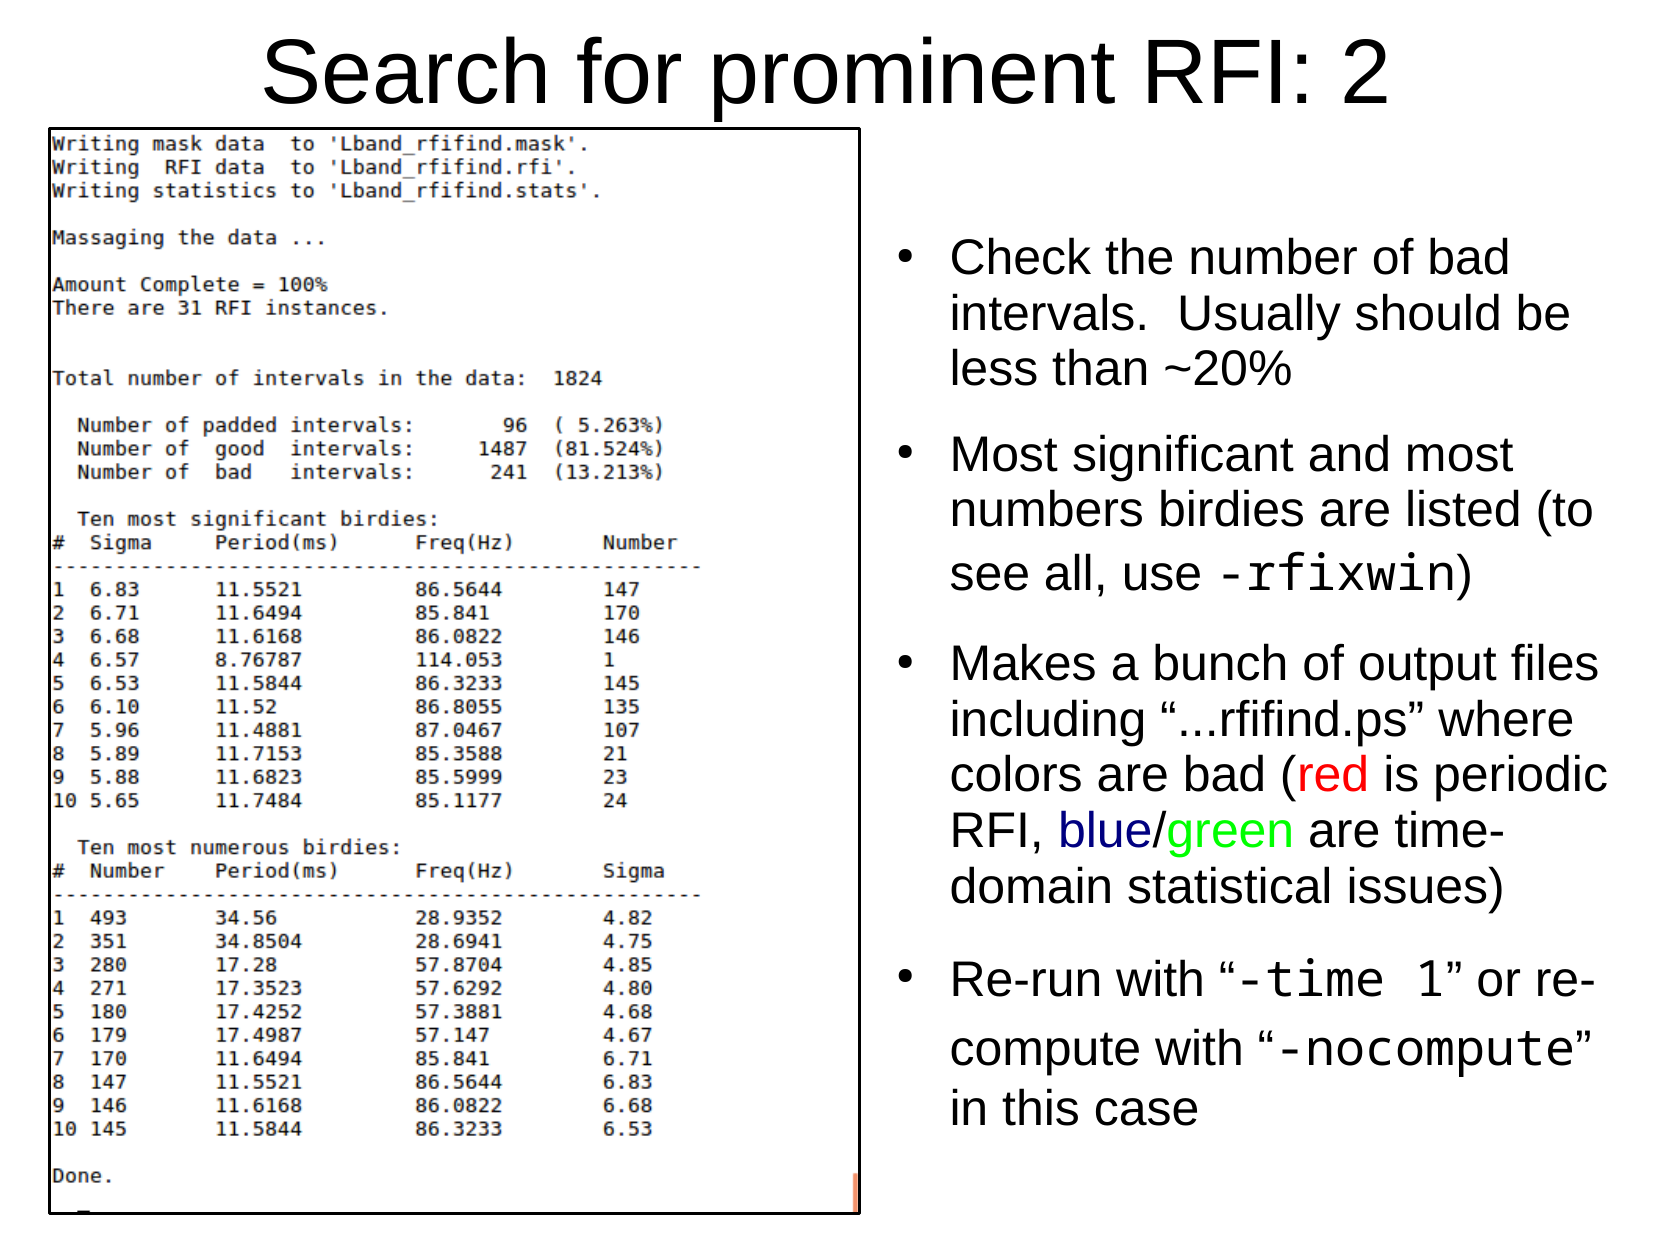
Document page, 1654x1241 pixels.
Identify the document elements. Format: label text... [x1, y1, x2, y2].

title Search for prominent RFI: 2 [82, 0, 1571, 145]
picture [51, 130, 858, 1212]
list Check the number of bad intervals. Usually should be less than ~20% Most significant and most numbers birdies are listed (to see all, use -rfixwin) Makes a bunch of output files including “...rfifind.ps” where colors are bad (red is periodic RFI, blue/green are time-domain statistical issues) Re-run with “-time 1” or re-compute with “-nocompute” in this case [878, 229, 1613, 1126]
